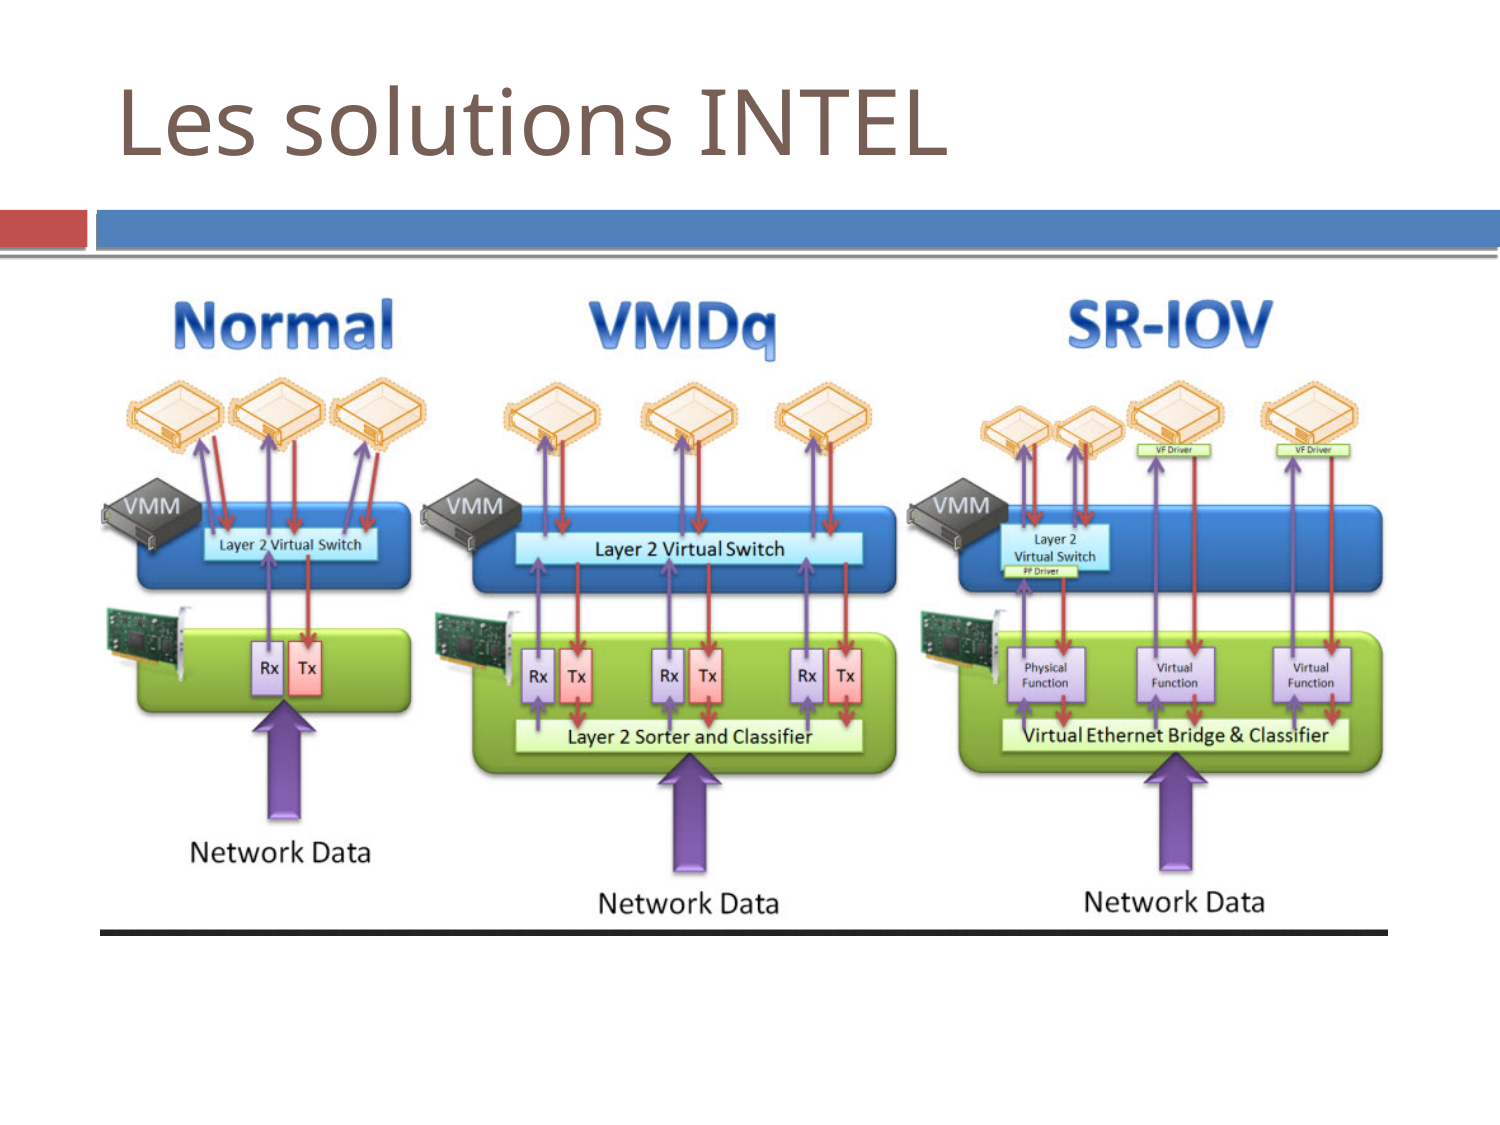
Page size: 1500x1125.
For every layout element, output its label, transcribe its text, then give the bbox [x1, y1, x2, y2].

text_box Les solutions INTEL [100, 37, 1438, 200]
picture [100, 290, 1388, 936]
